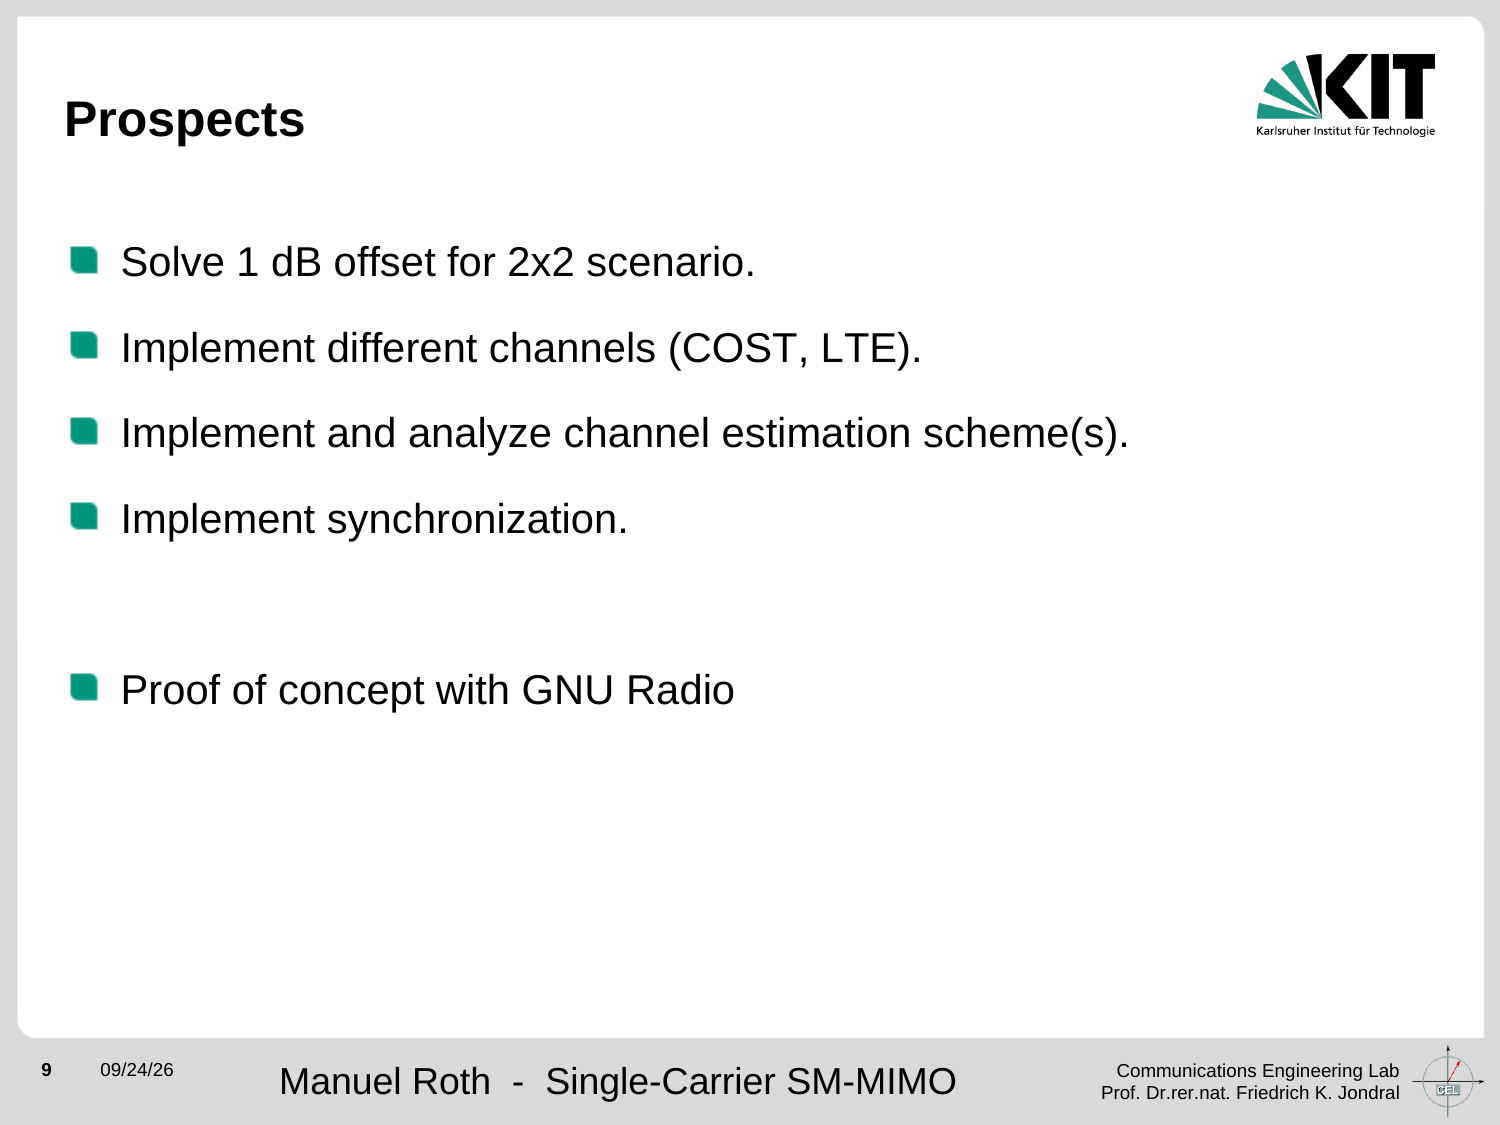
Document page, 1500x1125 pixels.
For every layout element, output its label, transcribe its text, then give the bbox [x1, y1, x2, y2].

title Prospects [64, 54, 1198, 147]
list Solve 1 dB offset for 2x2 scenario. Implement different channels (COST, LTE). Implement and analyze channel estimation scheme(s). Implement synchronization. Proof of concept with GNU Radio [69, 210, 1441, 871]
picture [0, 0, 1500, 1125]
